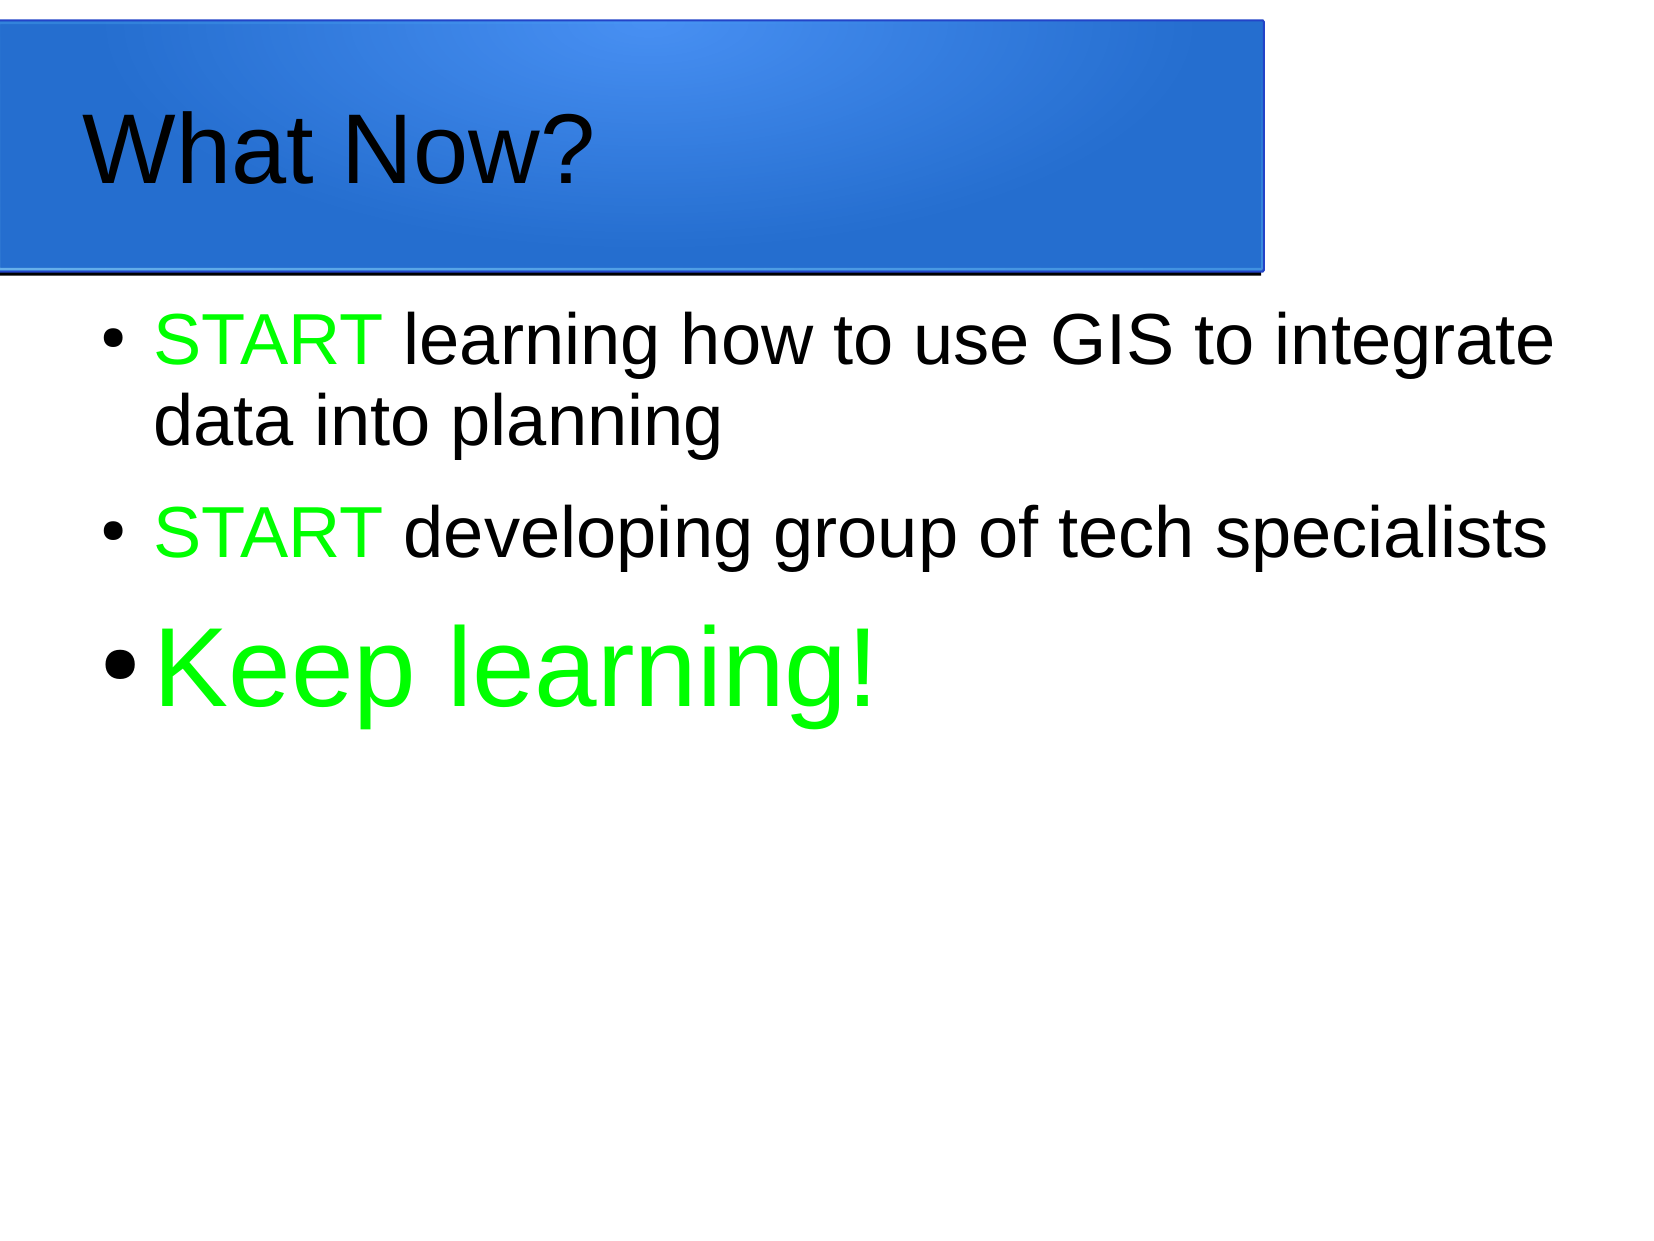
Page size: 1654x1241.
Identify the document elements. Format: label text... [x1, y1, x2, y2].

title What Now? [82, 47, 1235, 252]
list START learning how to use GIS to integrate data into planning START developing group of tech specialists Keep learning! [82, 299, 1571, 1019]
